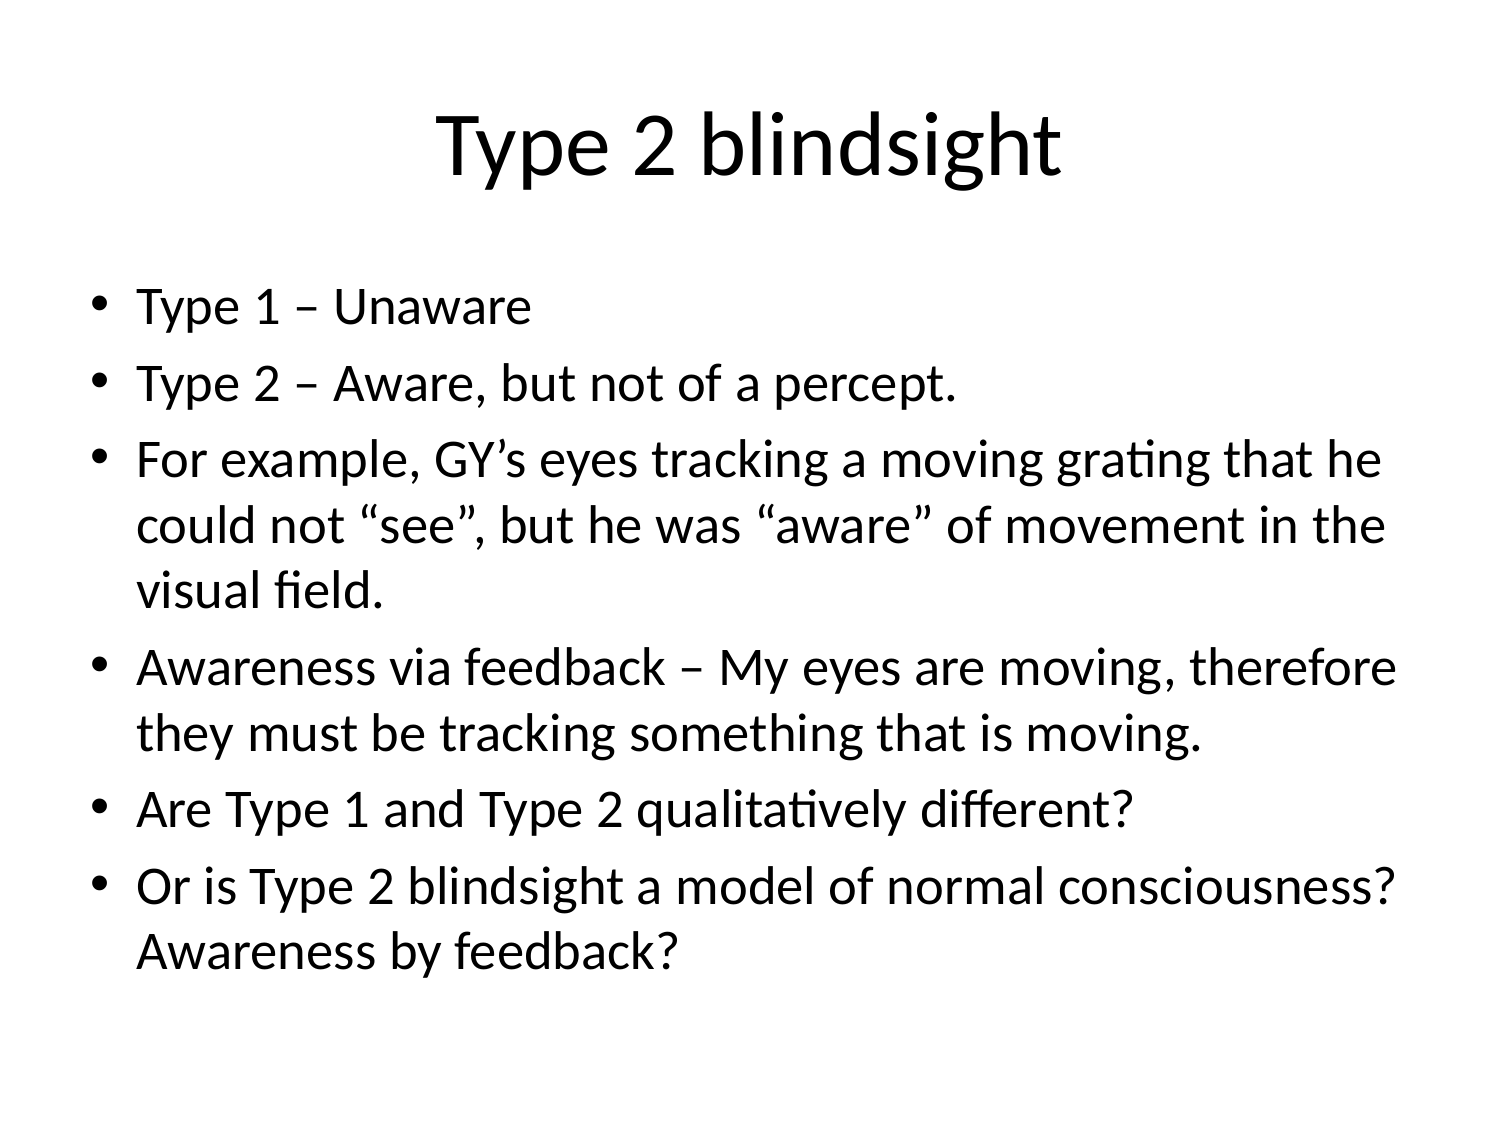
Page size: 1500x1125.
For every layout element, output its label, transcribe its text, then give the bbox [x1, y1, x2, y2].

title Type 2 blindsight [75, 45, 1425, 233]
list Type 1 – Unaware Type 2 – Aware, but not of a percept. For example, GY’s eyes tracking a moving grating that he could not “see”, but he was “aware” of movement in the visual field. Awareness via feedback – My eyes are moving, therefore they must be tracking something that is moving. Are Type 1 and Type 2 qualitatively different? Or is Type 2 blindsight a model of normal consciousness? Awareness by feedback? [75, 262, 1441, 1005]
